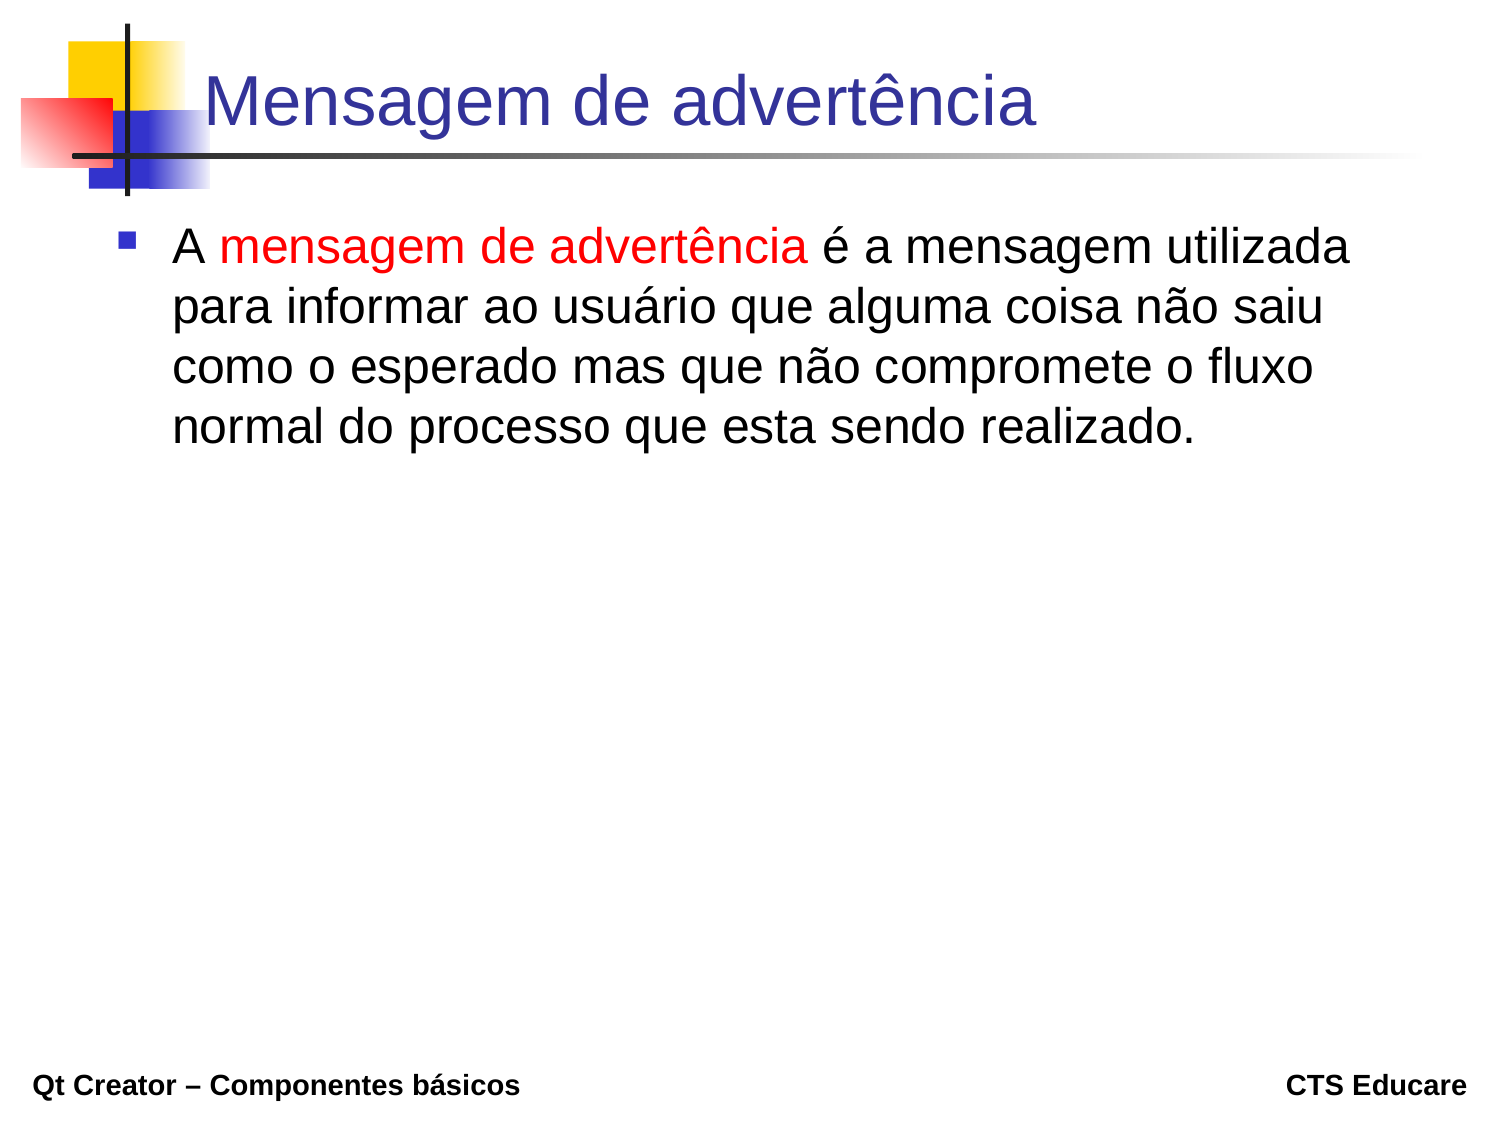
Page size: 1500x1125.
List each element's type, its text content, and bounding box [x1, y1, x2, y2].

title Mensagem de advertência [188, 46, 1468, 149]
list A mensagem de advertência é a mensagem utilizada para informar ao usuário que alguma coisa não saiu como o esperado mas que não compromete o fluxo normal do processo que esta sendo realizado. [100, 206, 1447, 1024]
